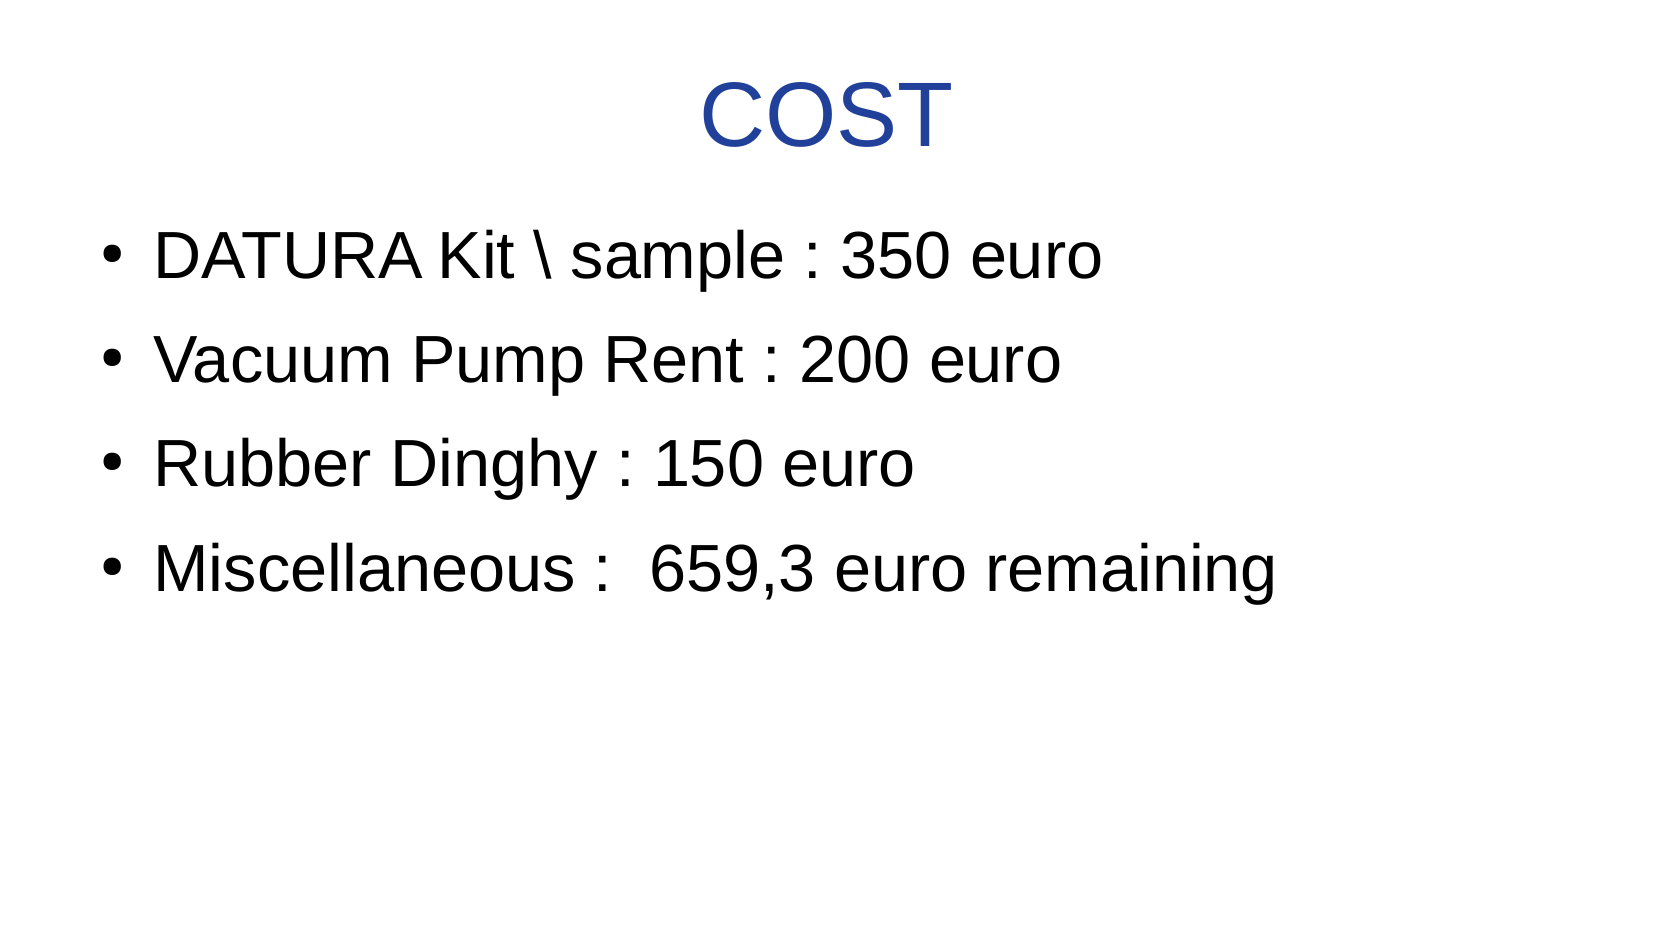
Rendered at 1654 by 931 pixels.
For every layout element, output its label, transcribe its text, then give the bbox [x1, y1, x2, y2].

title COST [82, 37, 1571, 193]
list DATURA Kit \ sample : 350 euro Vacuum Pump Rent : 200 euro Rubber Dinghy : 150 euro Miscellaneous : 659,3 euro remaining [82, 217, 1571, 758]
